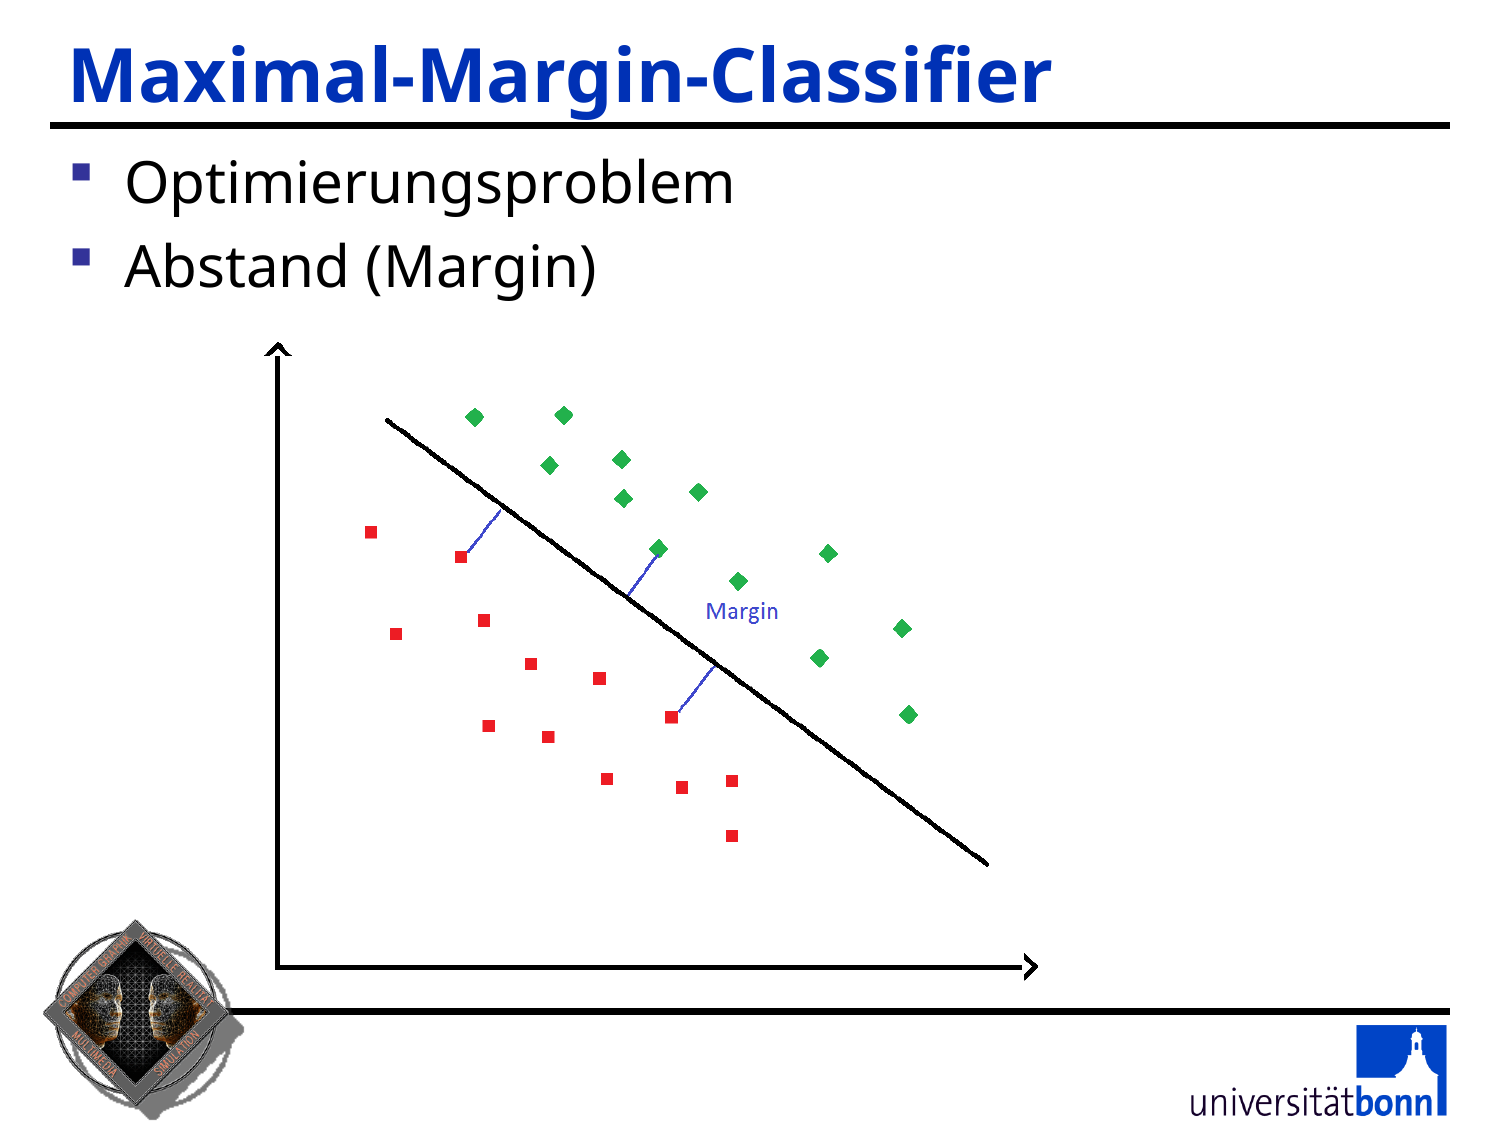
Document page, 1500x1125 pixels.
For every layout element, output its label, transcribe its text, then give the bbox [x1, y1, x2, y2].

title Maximal-Margin-Classifier [53, 18, 1447, 126]
picture [41, 917, 229, 1106]
picture [1189, 1023, 1448, 1117]
picture [248, 318, 1059, 981]
list Optimierungsproblem Abstand (Margin) [53, 137, 1430, 555]
